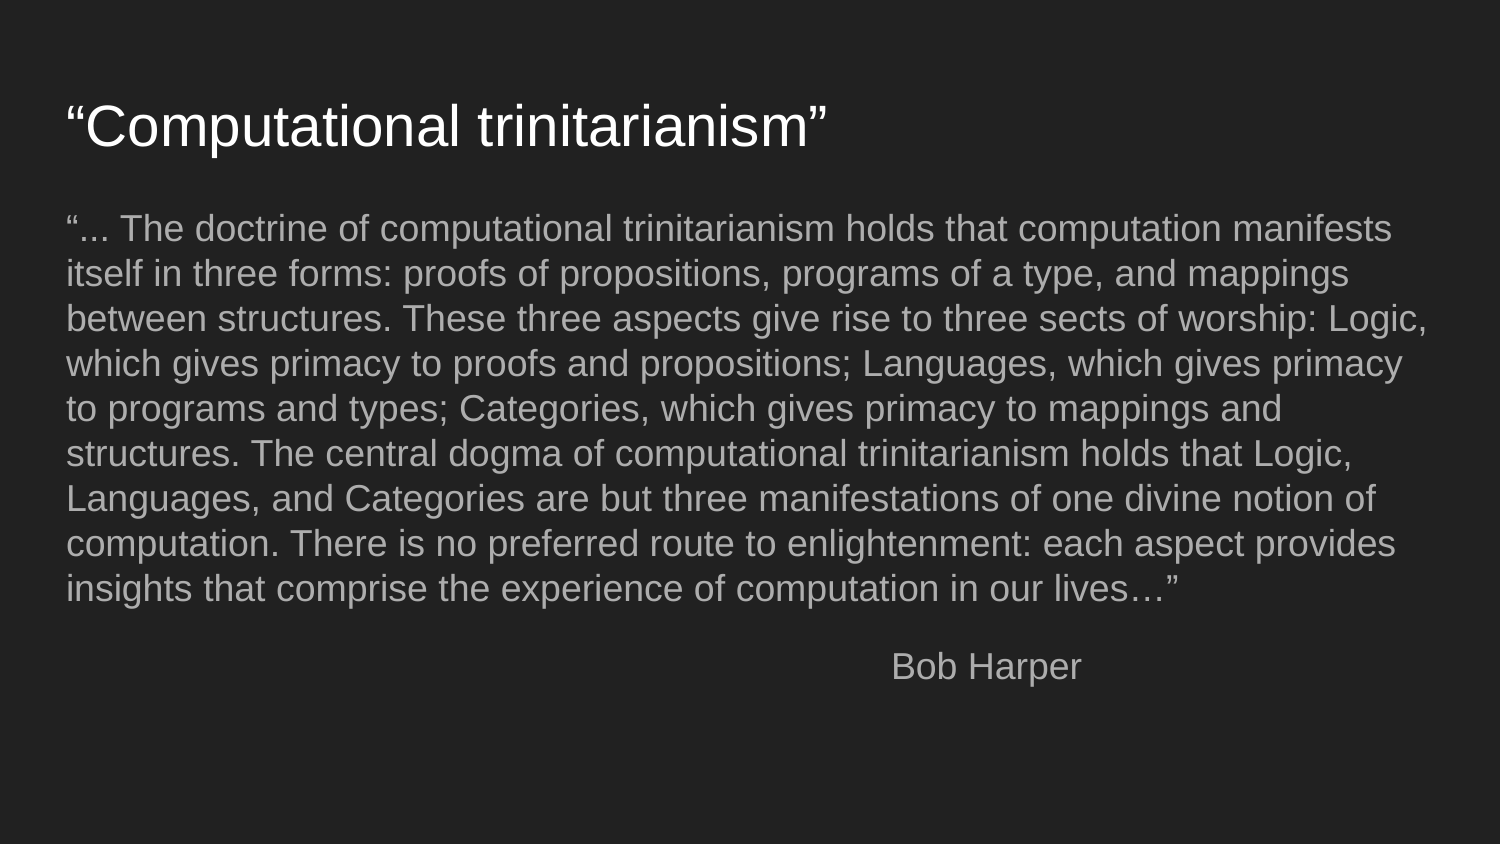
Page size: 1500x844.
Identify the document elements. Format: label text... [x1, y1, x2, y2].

list “... The doctrine of computational trinitarianism holds that computation manifests itself in three forms: proofs of propositions, programs of a type, and mappings between structures. These three aspects give rise to three sects of worship: Logic, which gives primacy to proofs and propositions; Languages, which gives primacy to programs and types; Categories, which gives primacy to mappings and structures. The central dogma of computational trinitarianism holds that Logic, Languages, and Categories are but three manifestations of one divine notion of computation. There is no preferred route to enlightenment: each aspect provides insights that comprise the experience of computation in our lives…” Bob Harper [51, 189, 1449, 750]
title “Computational trinitarianism” [51, 72, 1449, 167]
